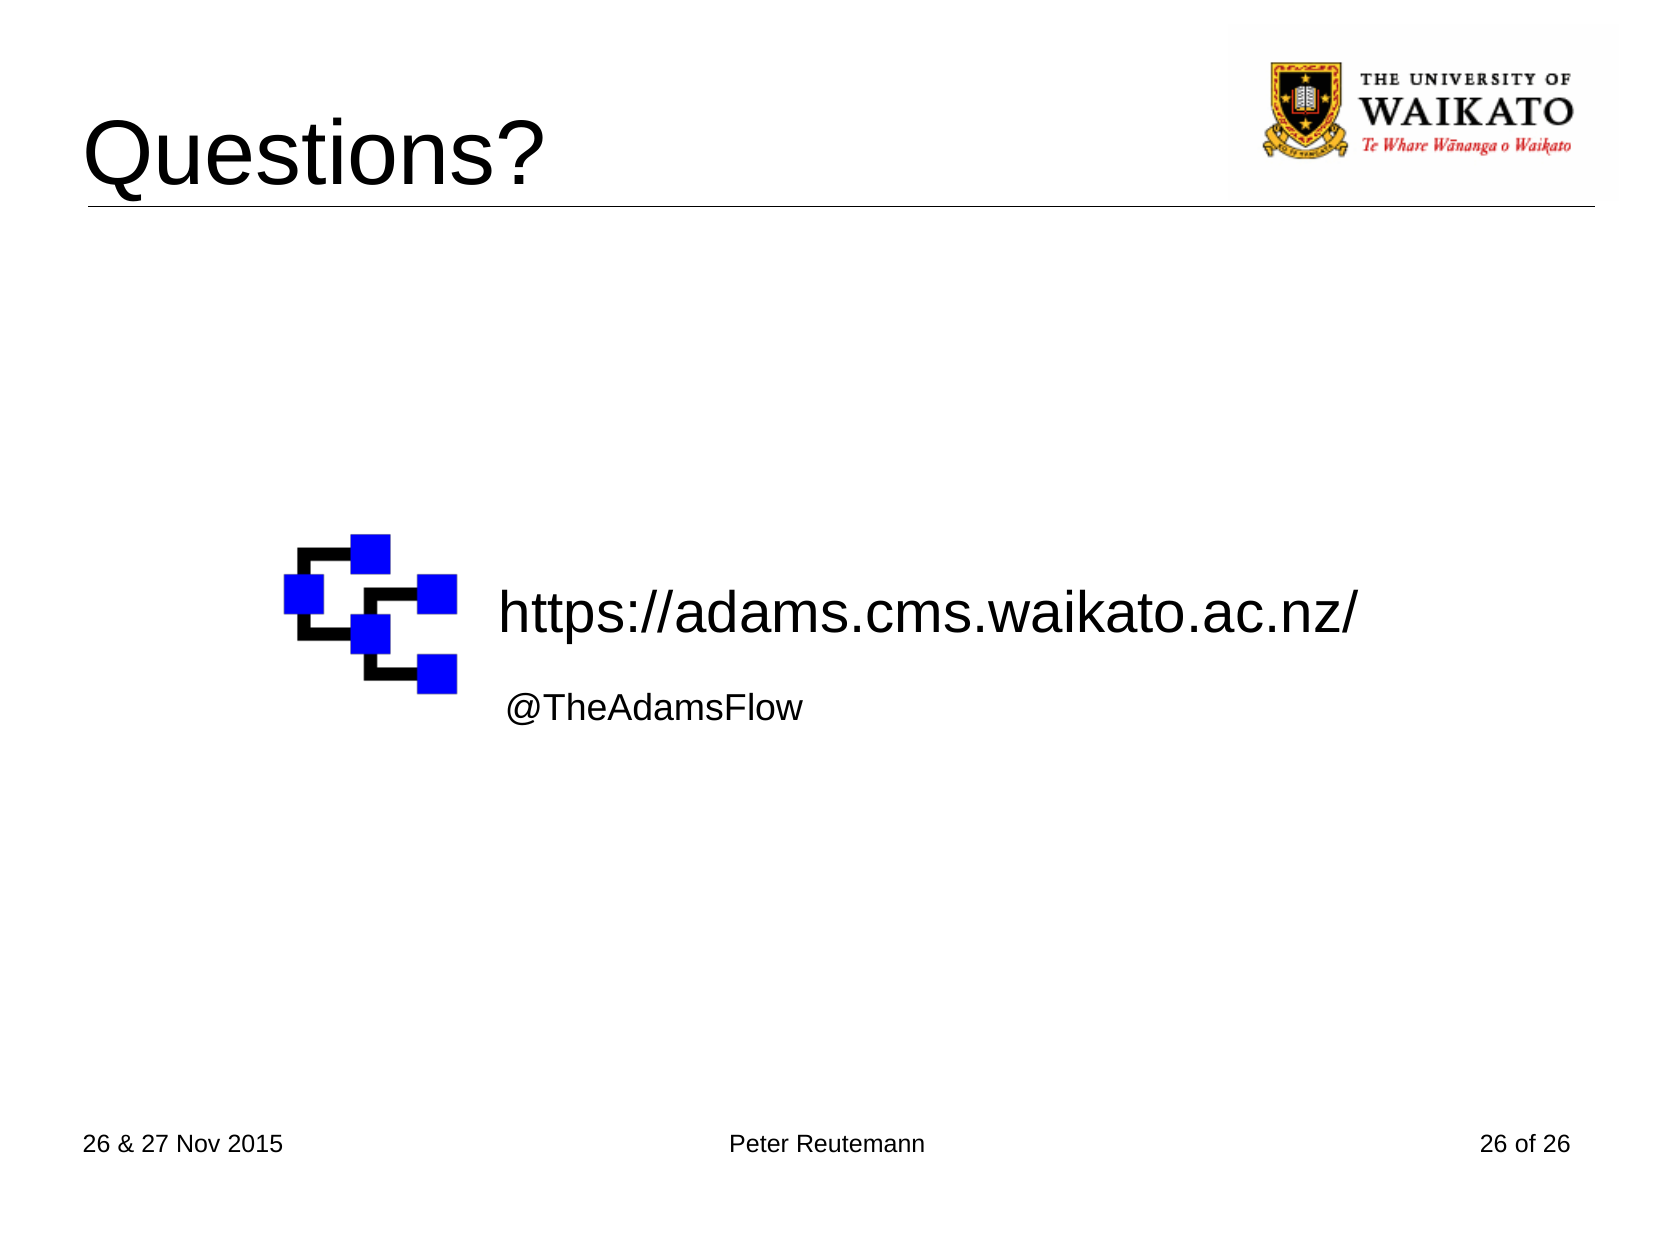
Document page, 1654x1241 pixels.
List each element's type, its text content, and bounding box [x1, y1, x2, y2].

text_box @TheAdamsFlow [490, 679, 1140, 736]
picture [1228, 24, 1619, 201]
text_box https://adams.cms.waikato.ac.nz/ [484, 572, 1418, 653]
picture [271, 508, 484, 721]
title Questions? [82, 49, 1571, 257]
